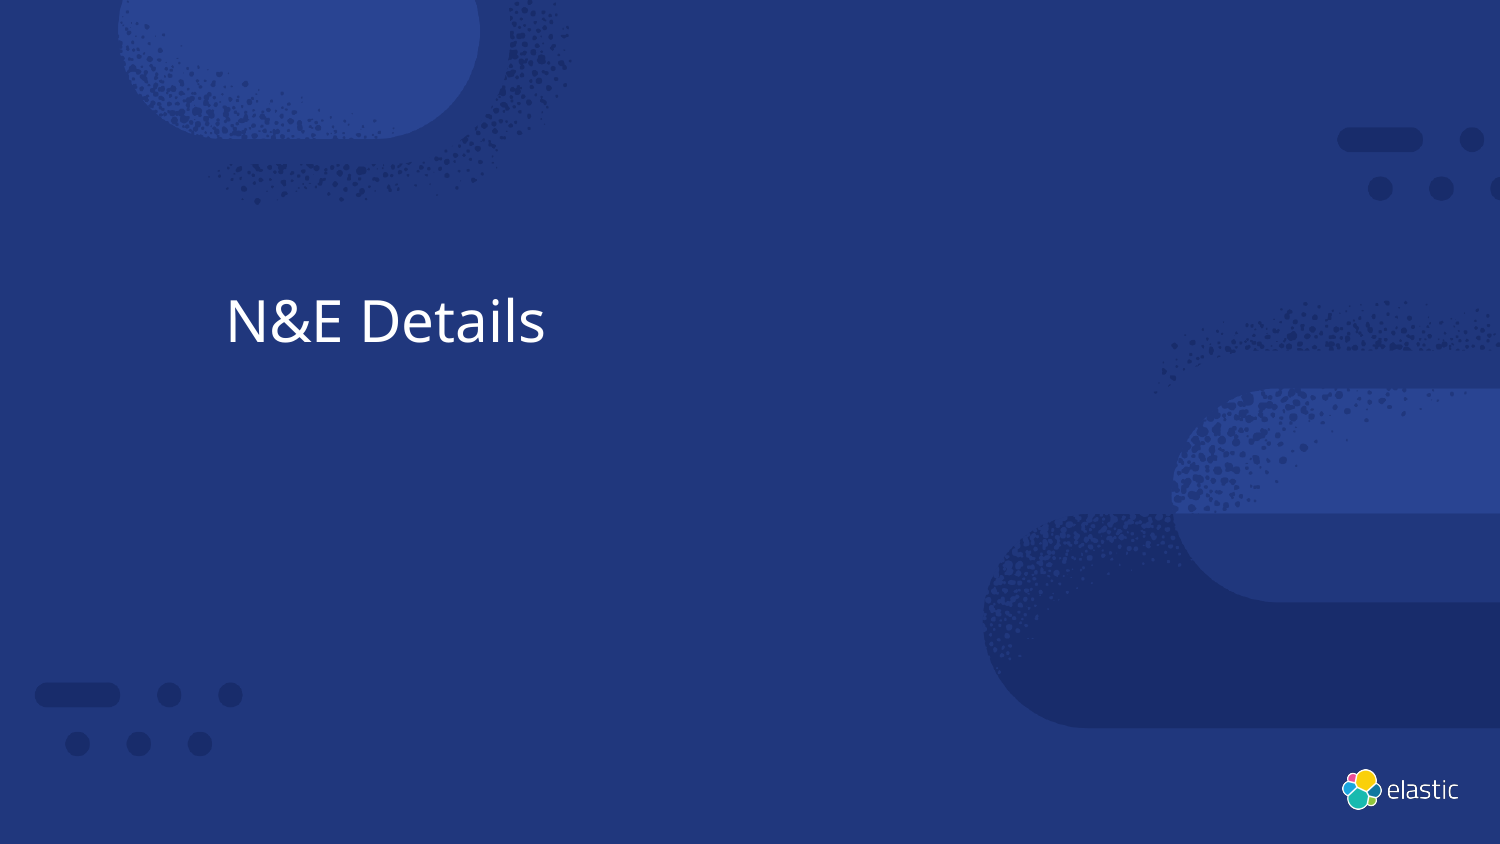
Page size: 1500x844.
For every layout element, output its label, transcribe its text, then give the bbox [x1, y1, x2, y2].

picture [0, 0, 1500, 844]
title N&E Details [225, 284, 1159, 495]
